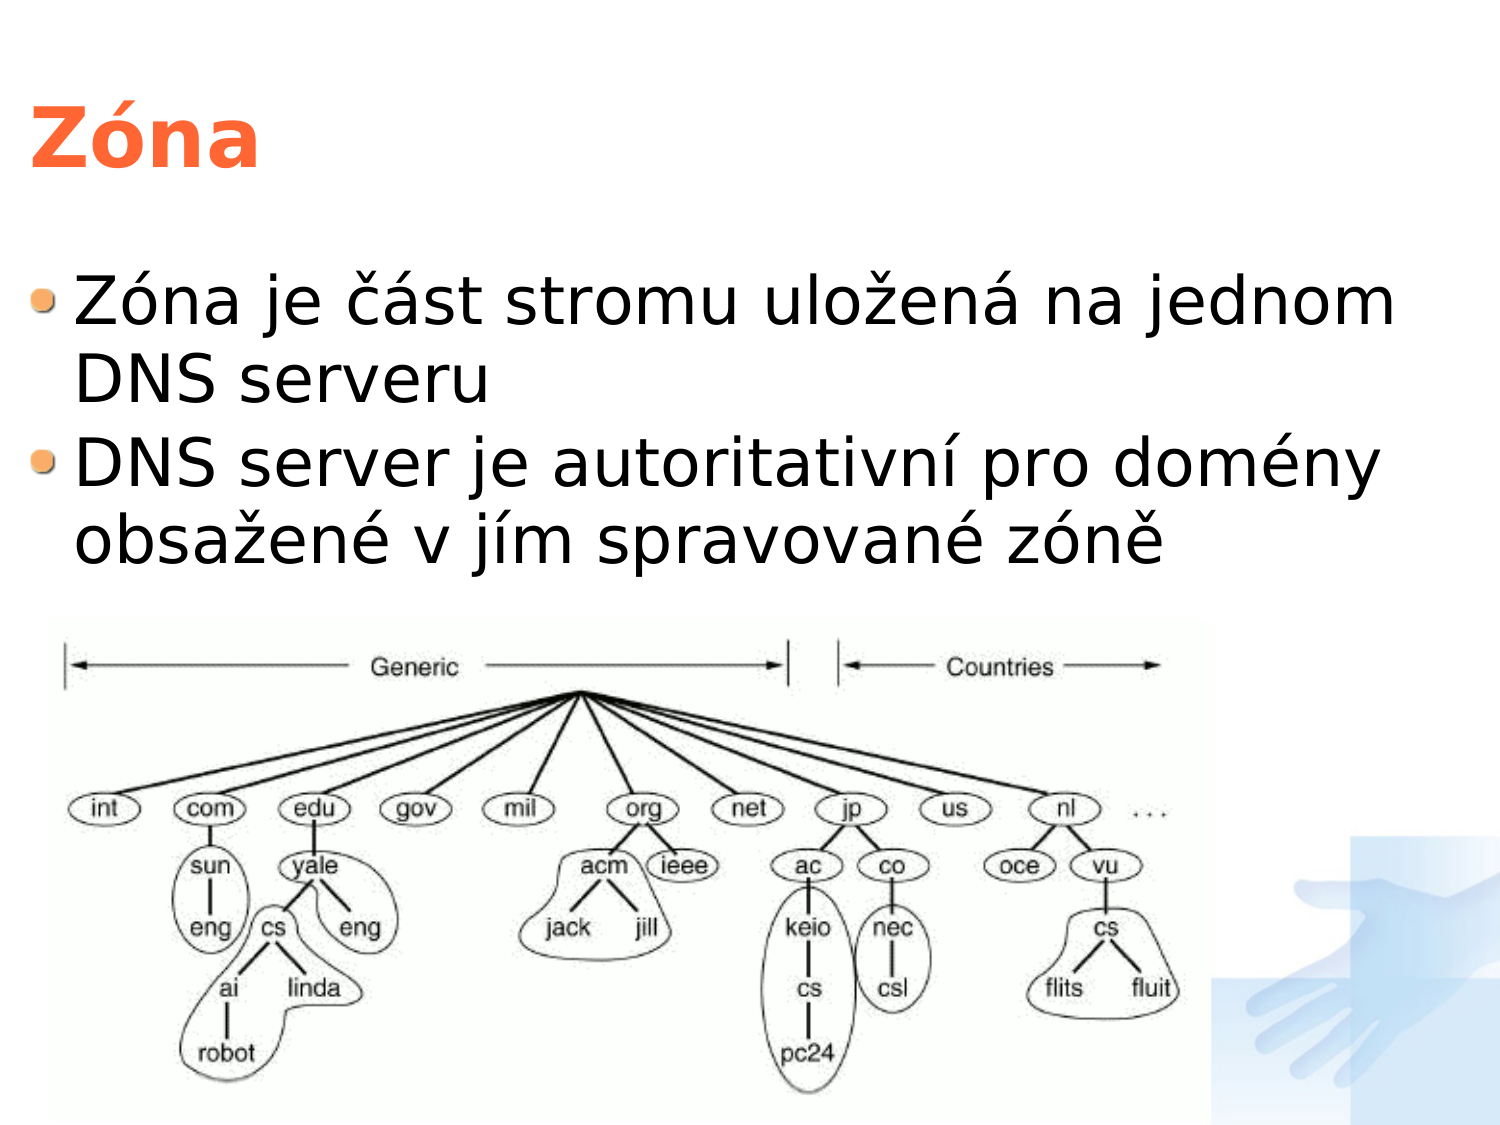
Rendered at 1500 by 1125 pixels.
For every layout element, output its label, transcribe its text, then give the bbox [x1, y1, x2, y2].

picture [0, 0, 1500, 1125]
list Zóna je část stromu uložená na jednom DNS serveru DNS server je autoritativní pro domény obsažené v jím spravované zóně [29, 262, 1477, 1093]
title Zóna [29, 21, 1477, 257]
